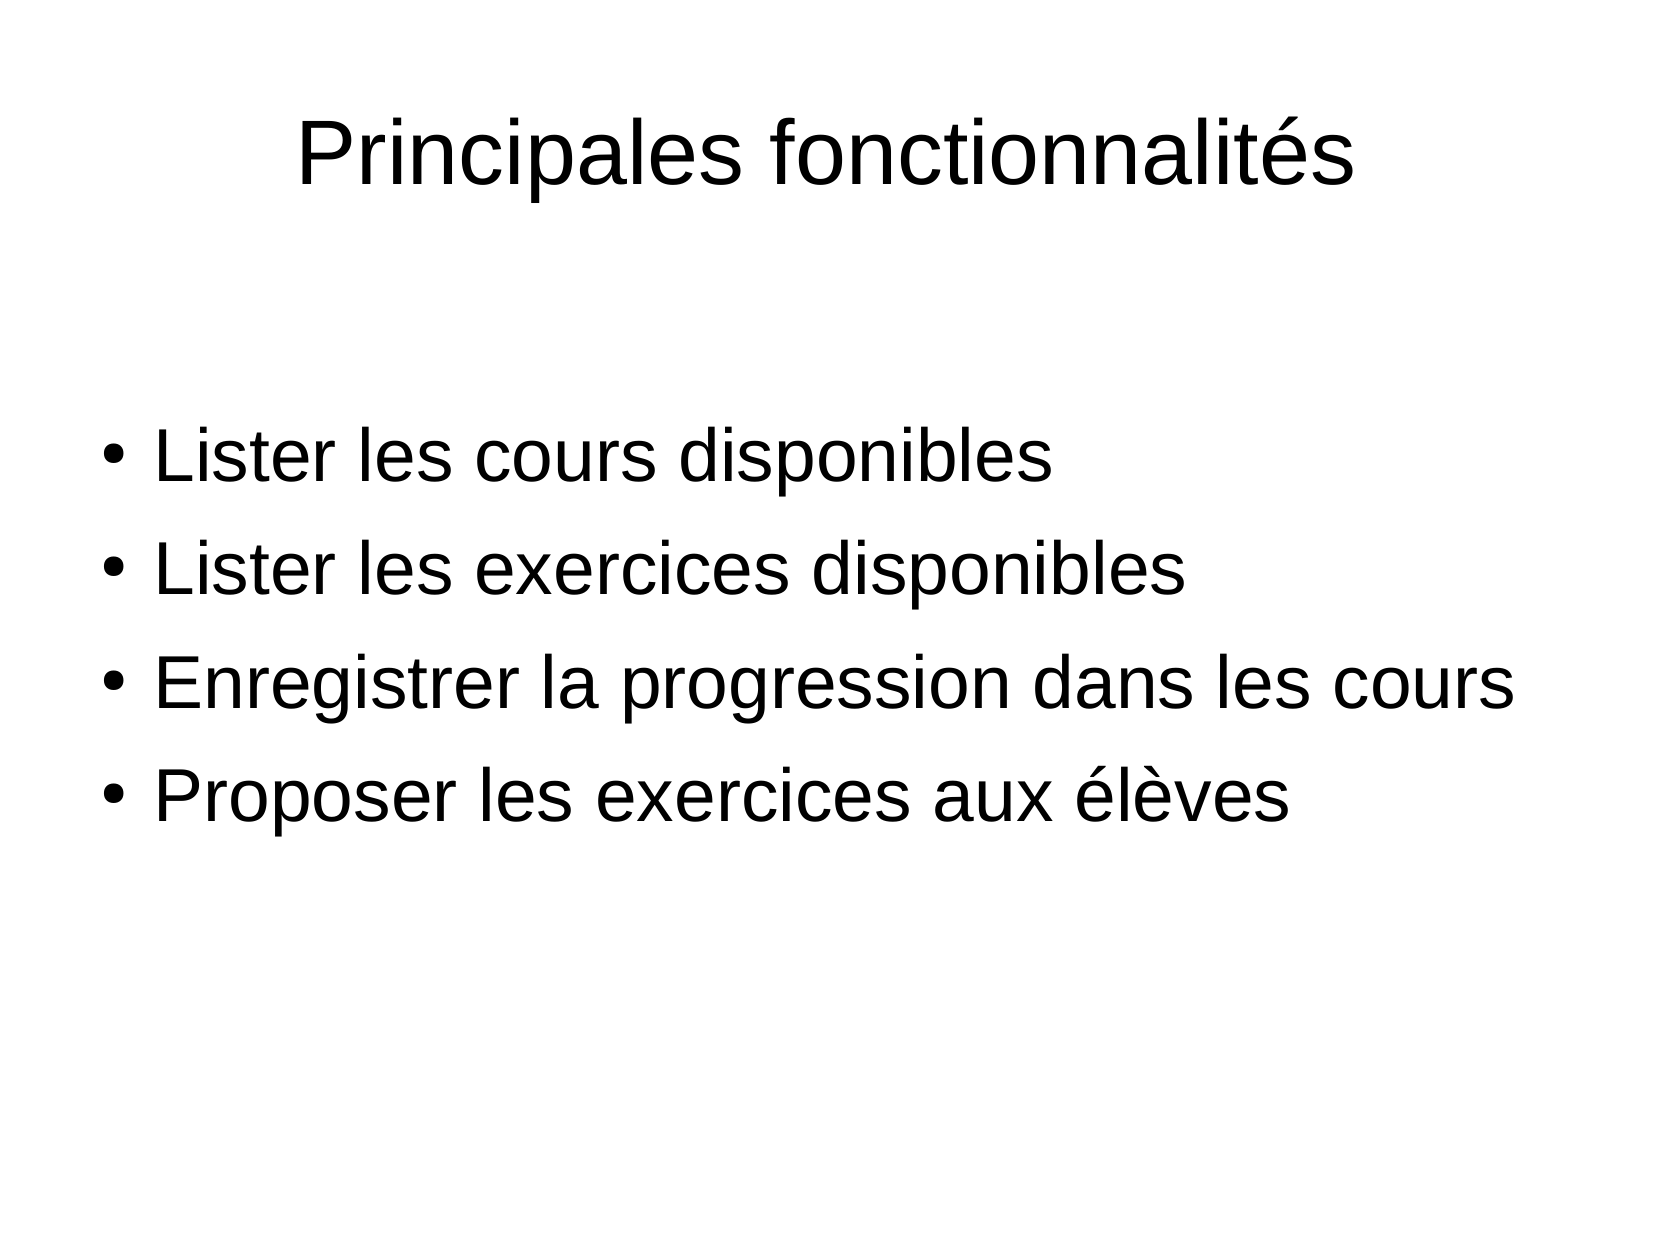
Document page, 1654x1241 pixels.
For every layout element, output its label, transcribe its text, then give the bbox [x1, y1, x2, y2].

list Lister les cours disponibles Lister les exercices disponibles Enregistrer la progression dans les cours Proposer les exercices aux élèves [82, 413, 1571, 875]
title Principales fonctionnalités [82, 49, 1571, 257]
